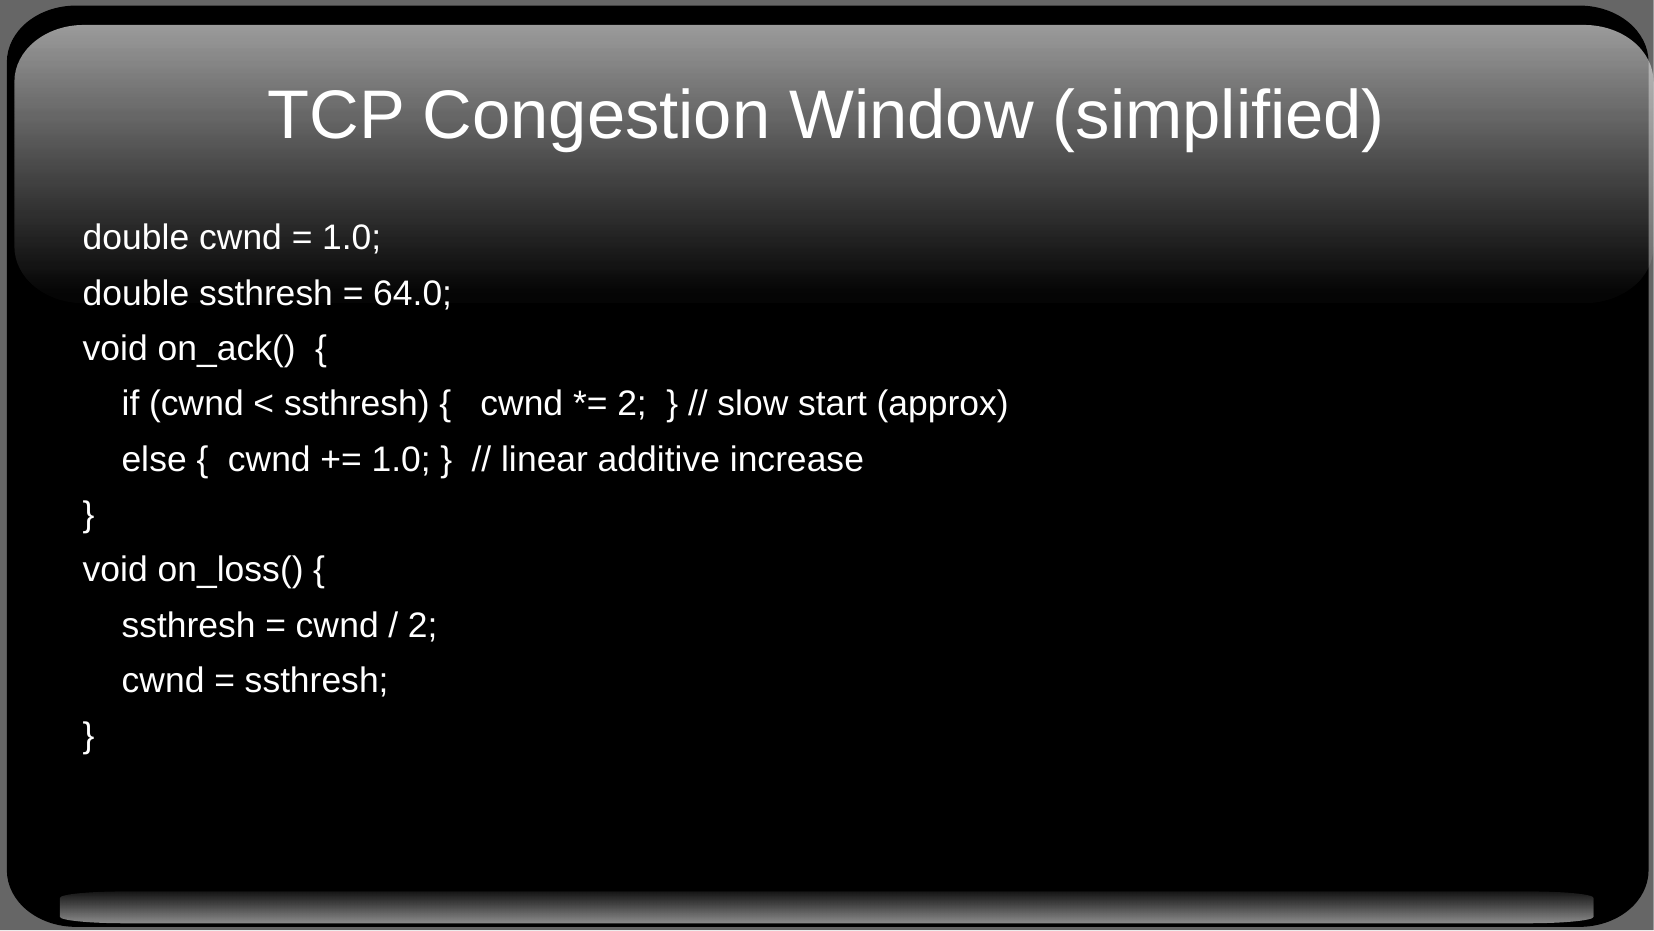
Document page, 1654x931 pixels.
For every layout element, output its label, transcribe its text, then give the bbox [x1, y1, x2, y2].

title TCP Congestion Window (simplified) [82, 37, 1571, 193]
list double cwnd = 1.0; double ssthresh = 64.0; void on_ack() { if (cwnd < ssthresh) { cwnd *= 2; } // slow start (approx) else { cwnd += 1.0; } // linear additive increase } void on_loss() { ssthresh = cwnd / 2; cwnd = ssthresh; } [82, 217, 1538, 758]
